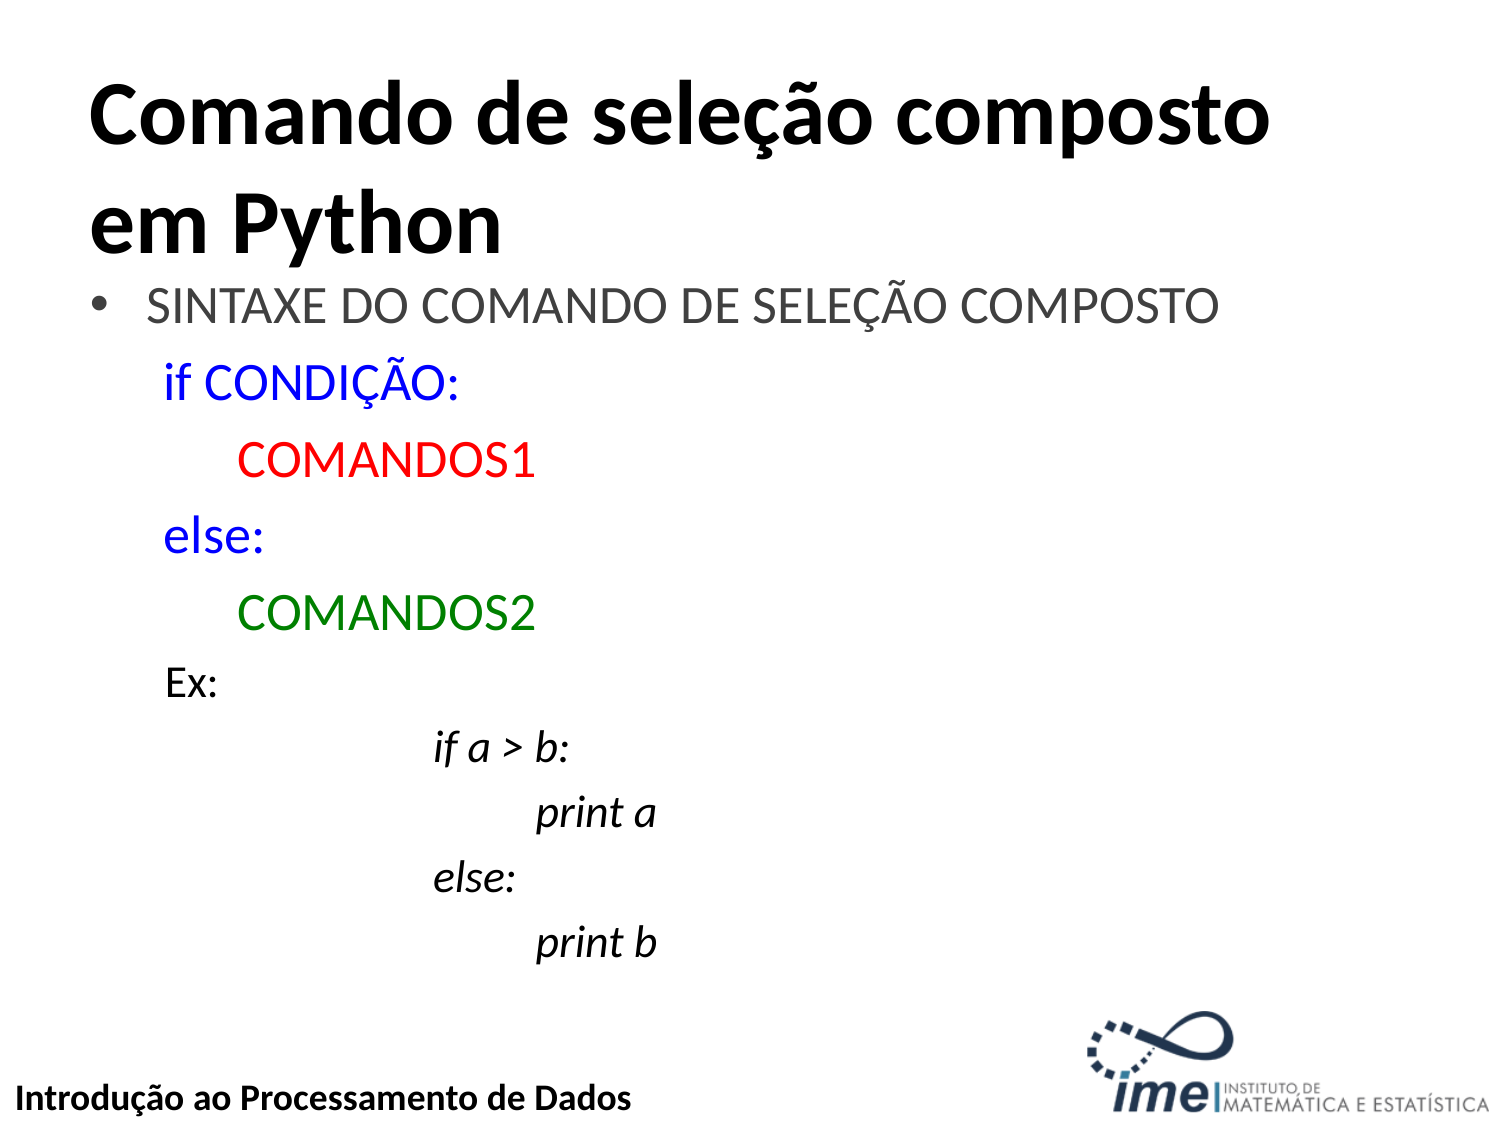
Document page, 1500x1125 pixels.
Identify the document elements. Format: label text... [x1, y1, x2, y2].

title Comando de seleção composto em Python [75, 45, 1425, 233]
list SINTAXE DO COMANDO DE SELEÇÃO COMPOSTO if CONDIÇÃO: COMANDOS1 else: COMANDOS2 Ex: if a > b: print a else: print b [75, 262, 1425, 1005]
picture [1086, 1011, 1495, 1115]
